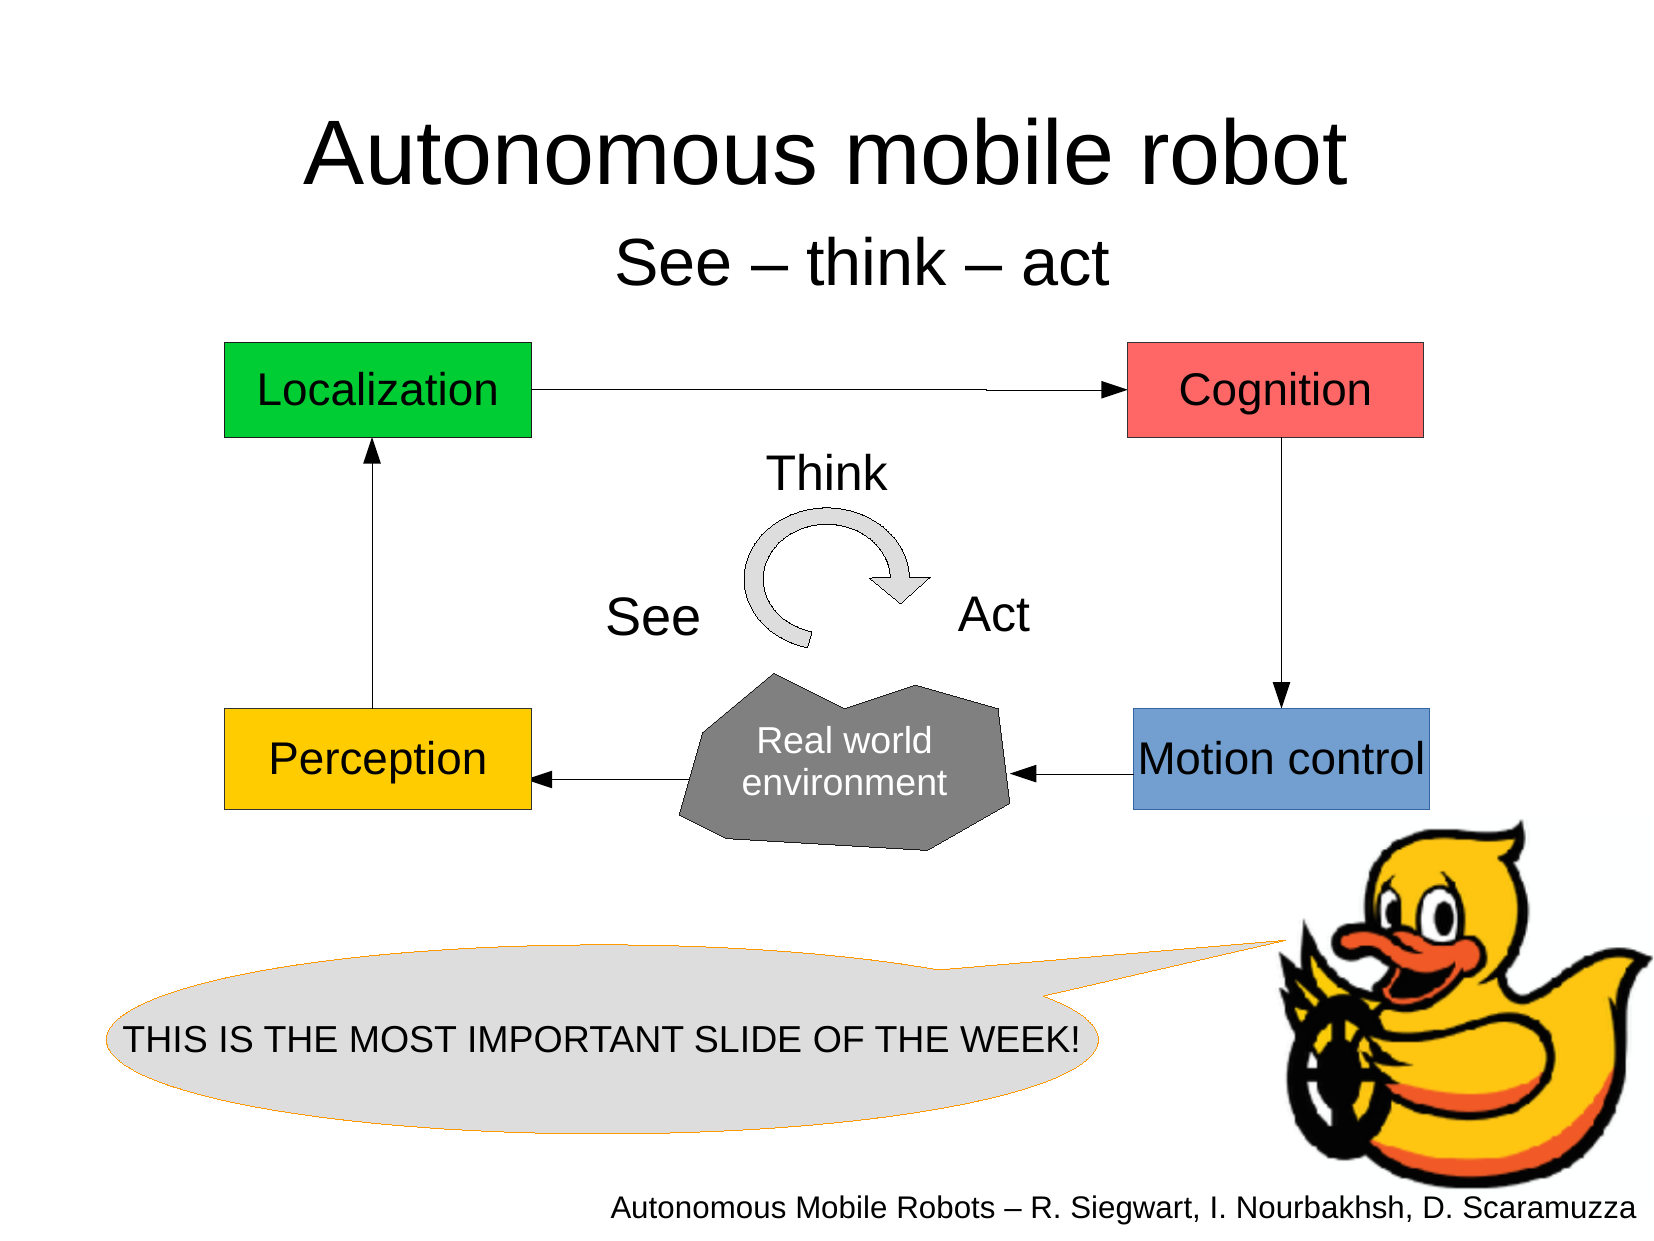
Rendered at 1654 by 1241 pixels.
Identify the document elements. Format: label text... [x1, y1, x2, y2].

title Autonomous mobile robot [82, 49, 1571, 225]
list See – think – act [82, 225, 1571, 945]
text_box See [590, 578, 727, 706]
text_box Cognition [1127, 342, 1424, 438]
text_box THIS IS THE MOST IMPORTANT SLIDE OF THE WEEK! [106, 940, 1286, 1134]
text_box Motion control [1133, 708, 1430, 810]
text_box Localization [224, 342, 532, 438]
text_box Act [943, 578, 1063, 706]
text_box [744, 509, 931, 648]
text_box Real world environment [679, 673, 1010, 851]
text_box Autonomous Mobile Robots – R. Siegwart, I. Nourbakhsh, D. Scaramuzza [595, 1183, 1654, 1233]
picture [1263, 814, 1654, 1183]
text_box Think [750, 438, 903, 509]
text_box Perception [224, 708, 532, 810]
